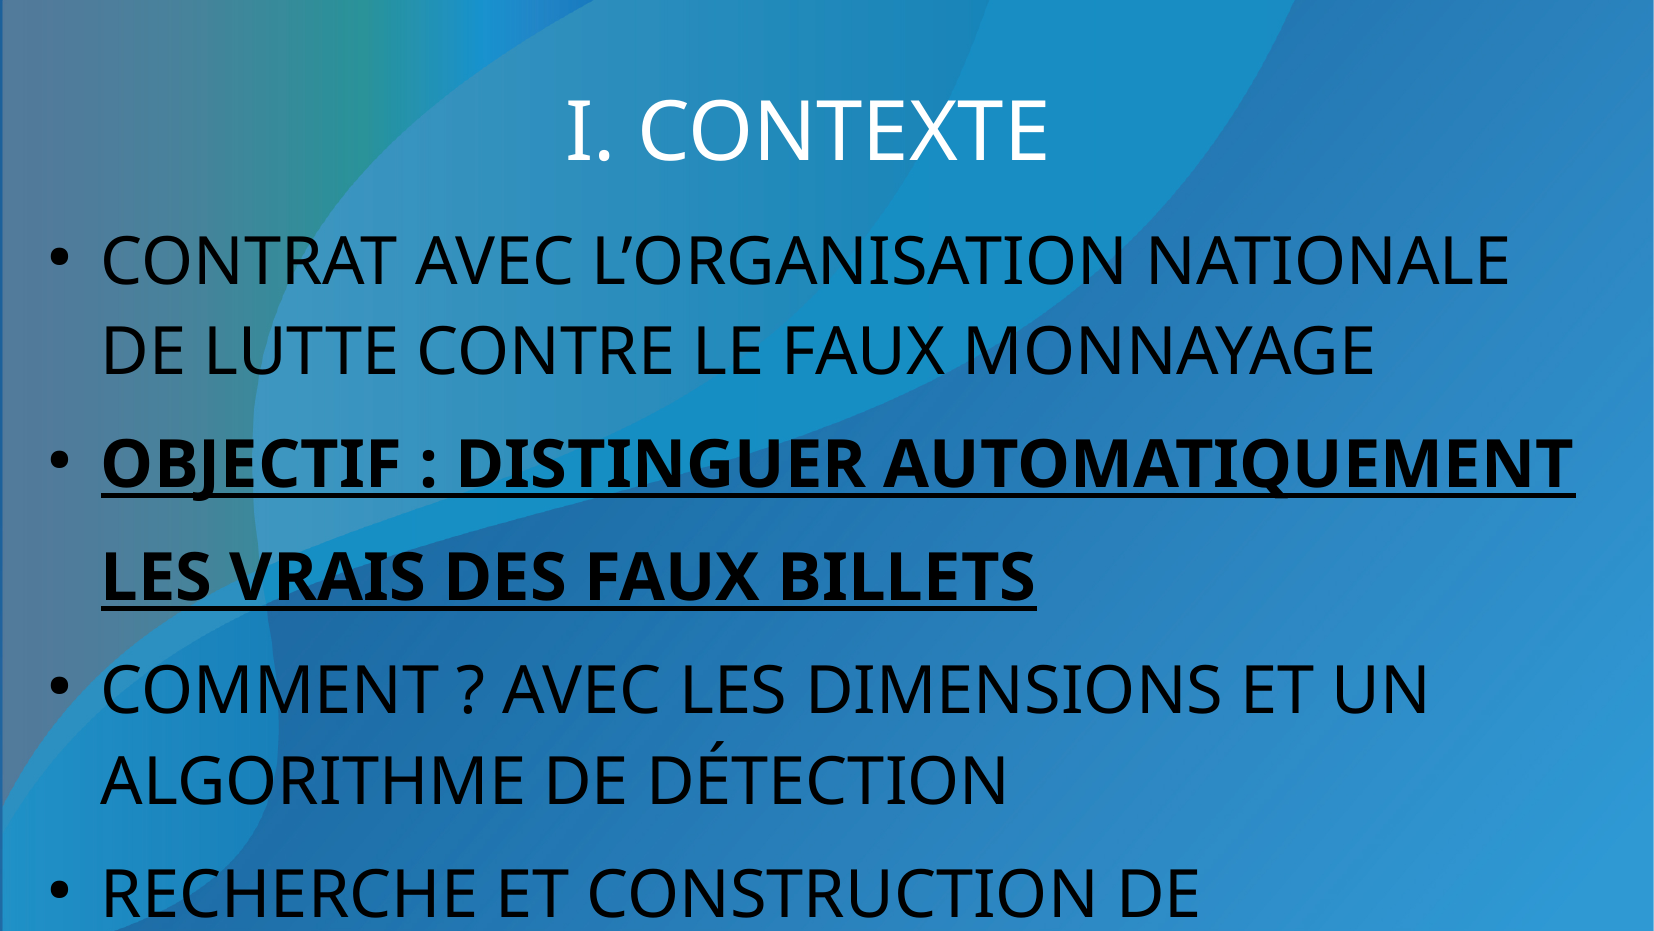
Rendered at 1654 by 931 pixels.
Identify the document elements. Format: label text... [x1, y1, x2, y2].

title I. CONTEXTE [345, 45, 1271, 212]
list CONTRAT AVEC L’ORGANISATION NATIONALE DE LUTTE CONTRE LE FAUX MONNAYAGE OBJECTIF : DISTINGUER AUTOMATIQUEMENT LES VRAIS DES FAUX BILLETS COMMENT ? AVEC LES DIMENSIONS ET UN ALGORITHME DE DÉTECTION RECHERCHE ET CONSTRUCTION DE L’ALGORITHME ADÉQUAT [30, 212, 1606, 886]
picture [0, 0, 1654, 931]
